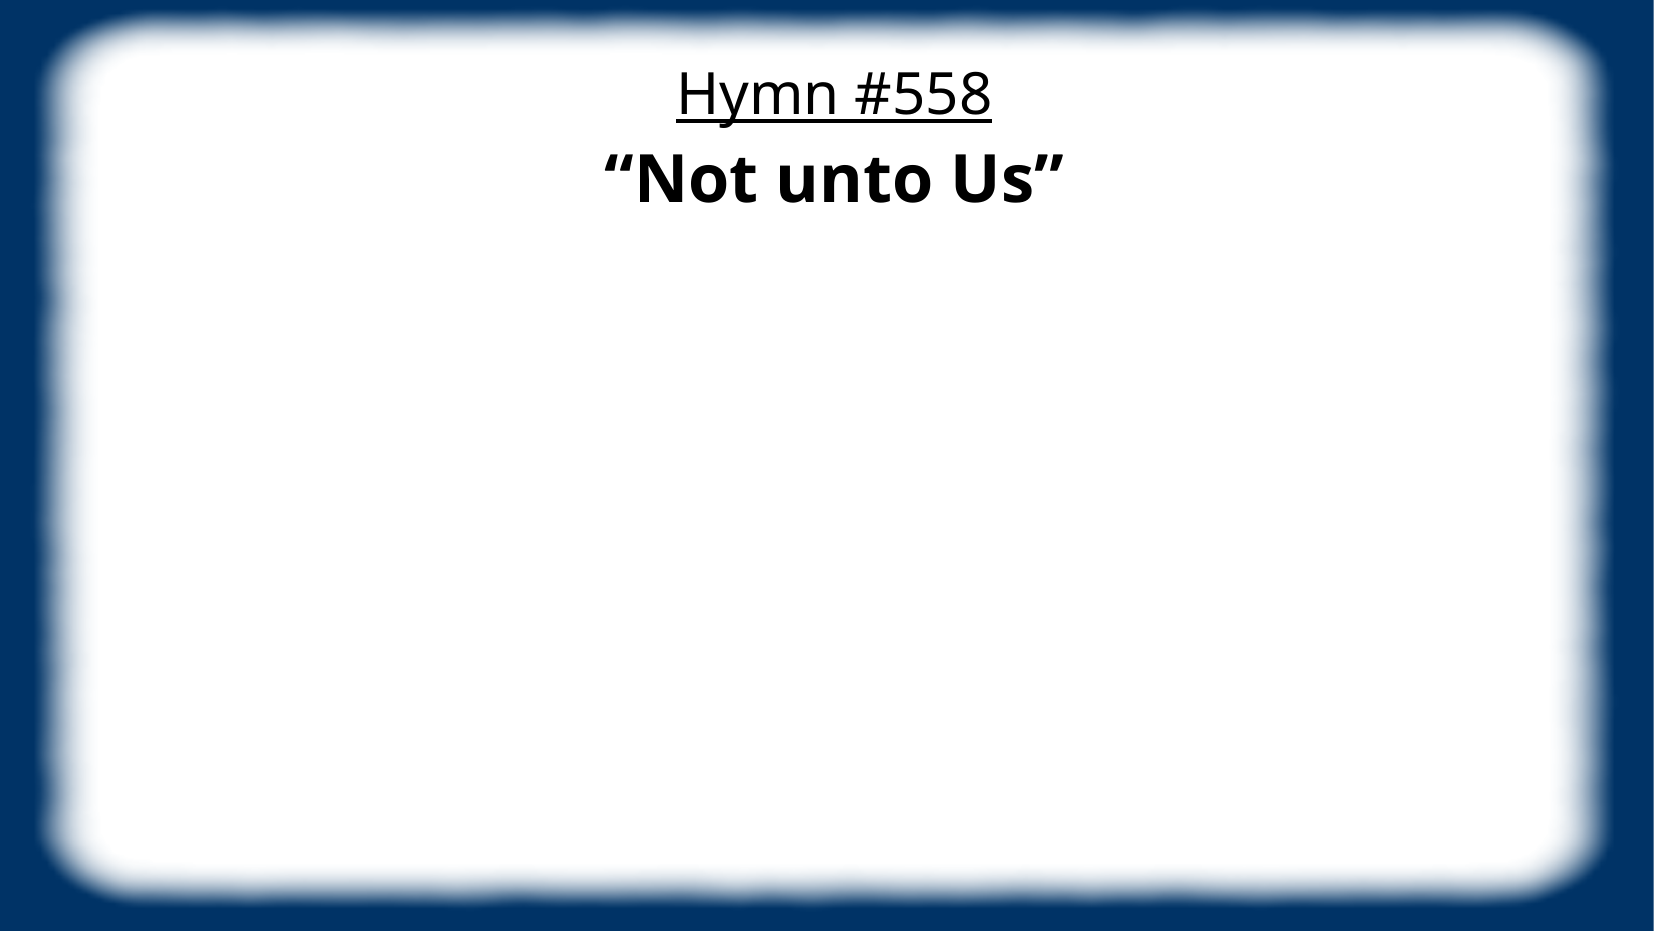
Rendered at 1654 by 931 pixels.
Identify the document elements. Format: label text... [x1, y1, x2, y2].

text_box Hymn #558 “Not unto Us” [90, 45, 1561, 248]
picture [0, 0, 1654, 931]
